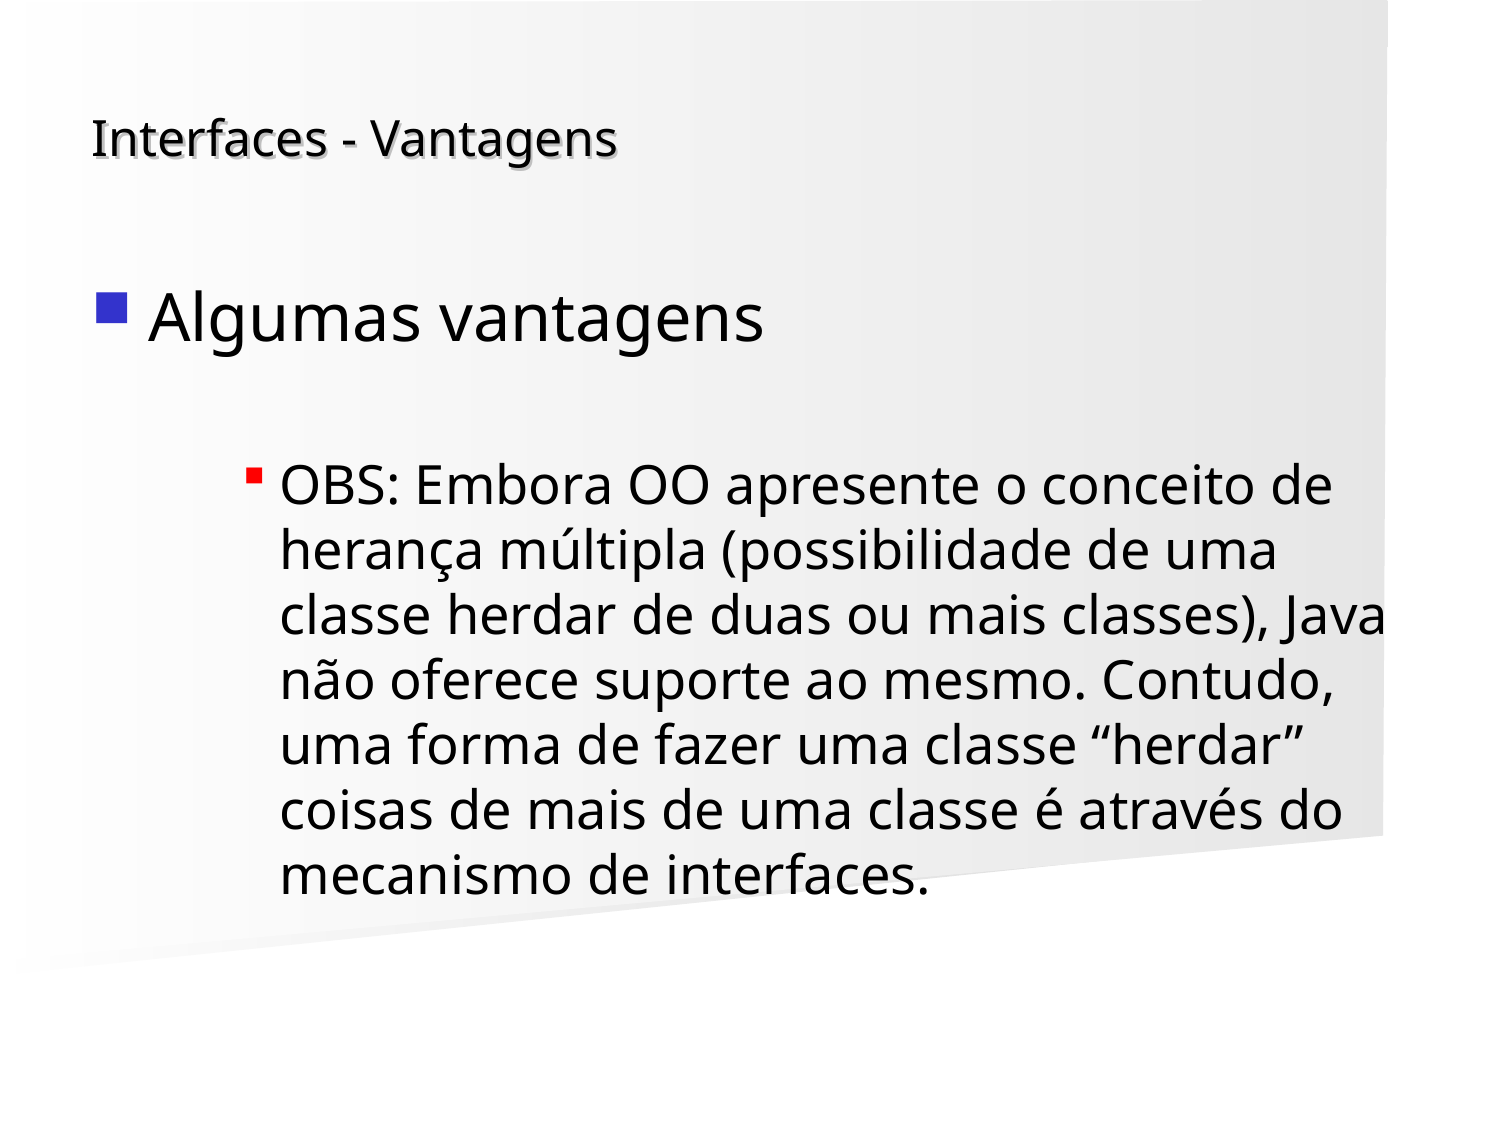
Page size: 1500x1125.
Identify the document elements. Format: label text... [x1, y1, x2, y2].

list Algumas vantagens OBS: Embora OO apresente o conceito de herança múltipla (possibilidade de uma classe herdar de duas ou mais classes), Java não oferece suporte ao mesmo. Contudo, uma forma de fazer uma classe “herdar” coisas de mais de uma classe é através do mecanismo de interfaces. [76, 267, 1427, 1005]
title Interfaces - Vantagens [76, 42, 1427, 231]
